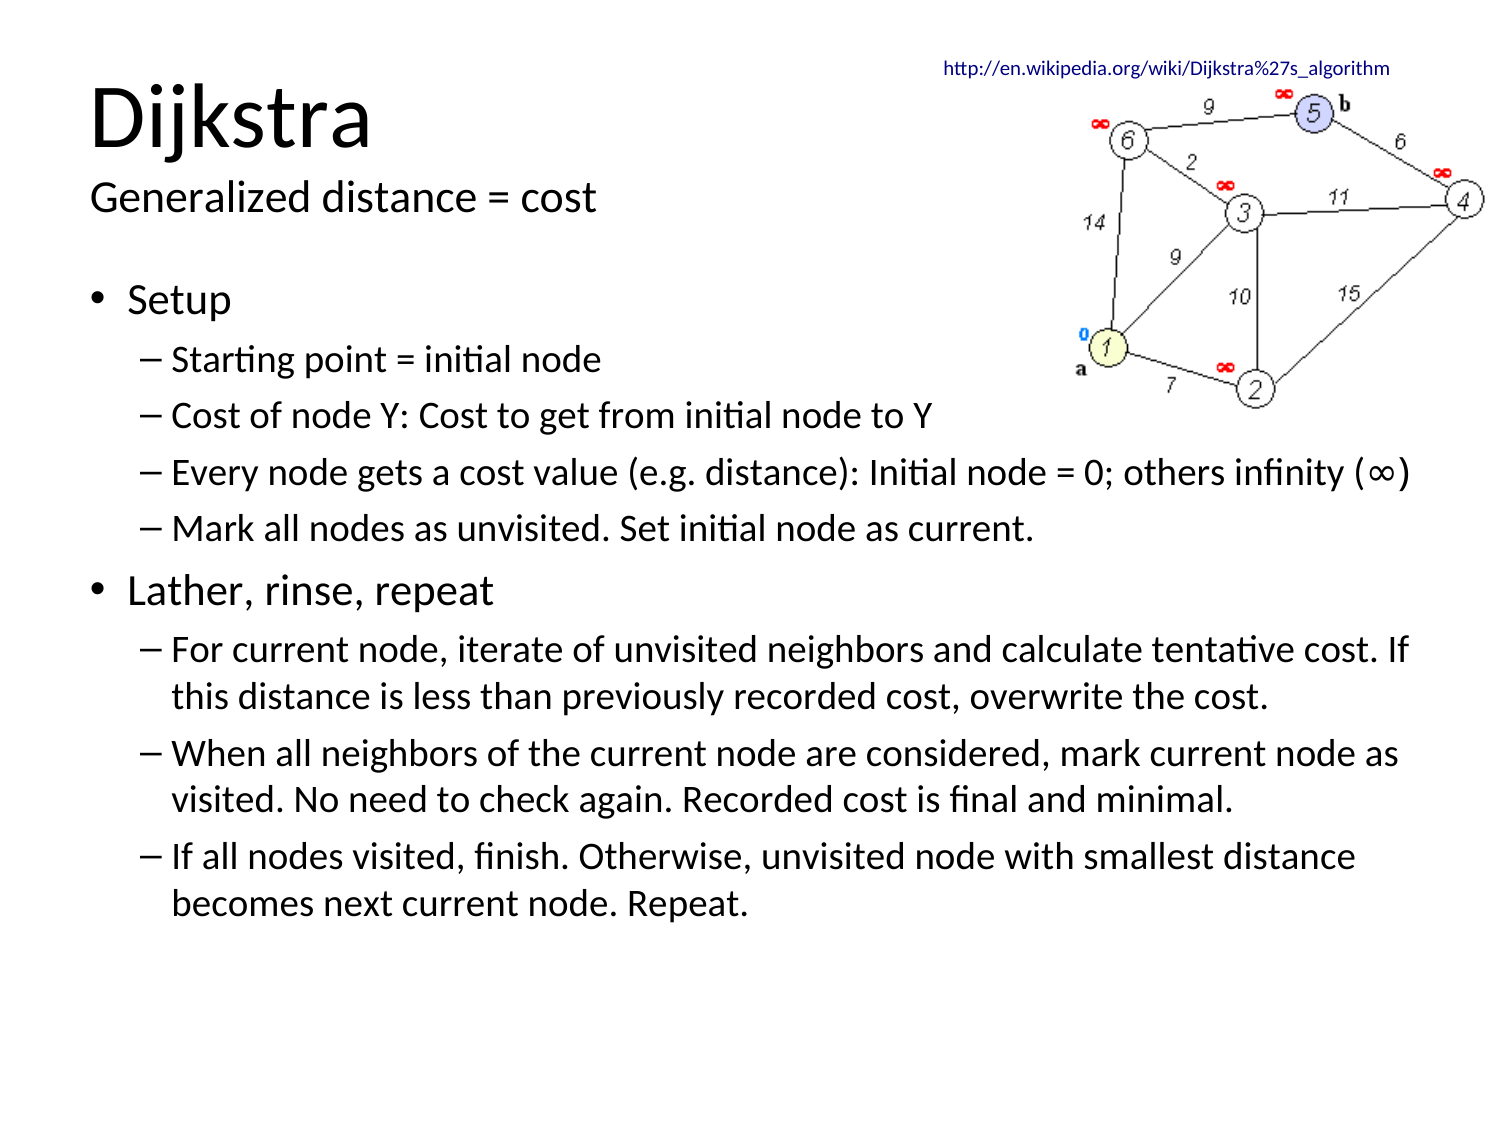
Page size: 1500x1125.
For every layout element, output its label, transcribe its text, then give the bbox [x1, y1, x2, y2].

text_box http://en.wikipedia.org/wiki/Dijkstra%27s_algorithm [928, 47, 1497, 88]
title Dijkstra Generalized distance = cost [75, 20, 1426, 257]
list Setup Starting point = initial node Cost of node Y: Cost to get from initial node to Y Every node gets a cost value (e.g. distance): Initial node = 0; others infinity (∞) Mark all nodes as unvisited. Set initial node as current. Lather, rinse, repeat For current node, iterate of unvisited neighbors and calculate tentative cost. If this distance is less than previously recorded cost, overwrite the cost. When all neighbors of the current node are considered, mark current node as visited. No need to check again. Recorded cost is final and minimal. If all nodes visited, finish. Otherwise, unvisited node with smallest distance becomes next current node. Repeat. [75, 262, 1426, 1006]
picture [1051, 69, 1499, 420]
